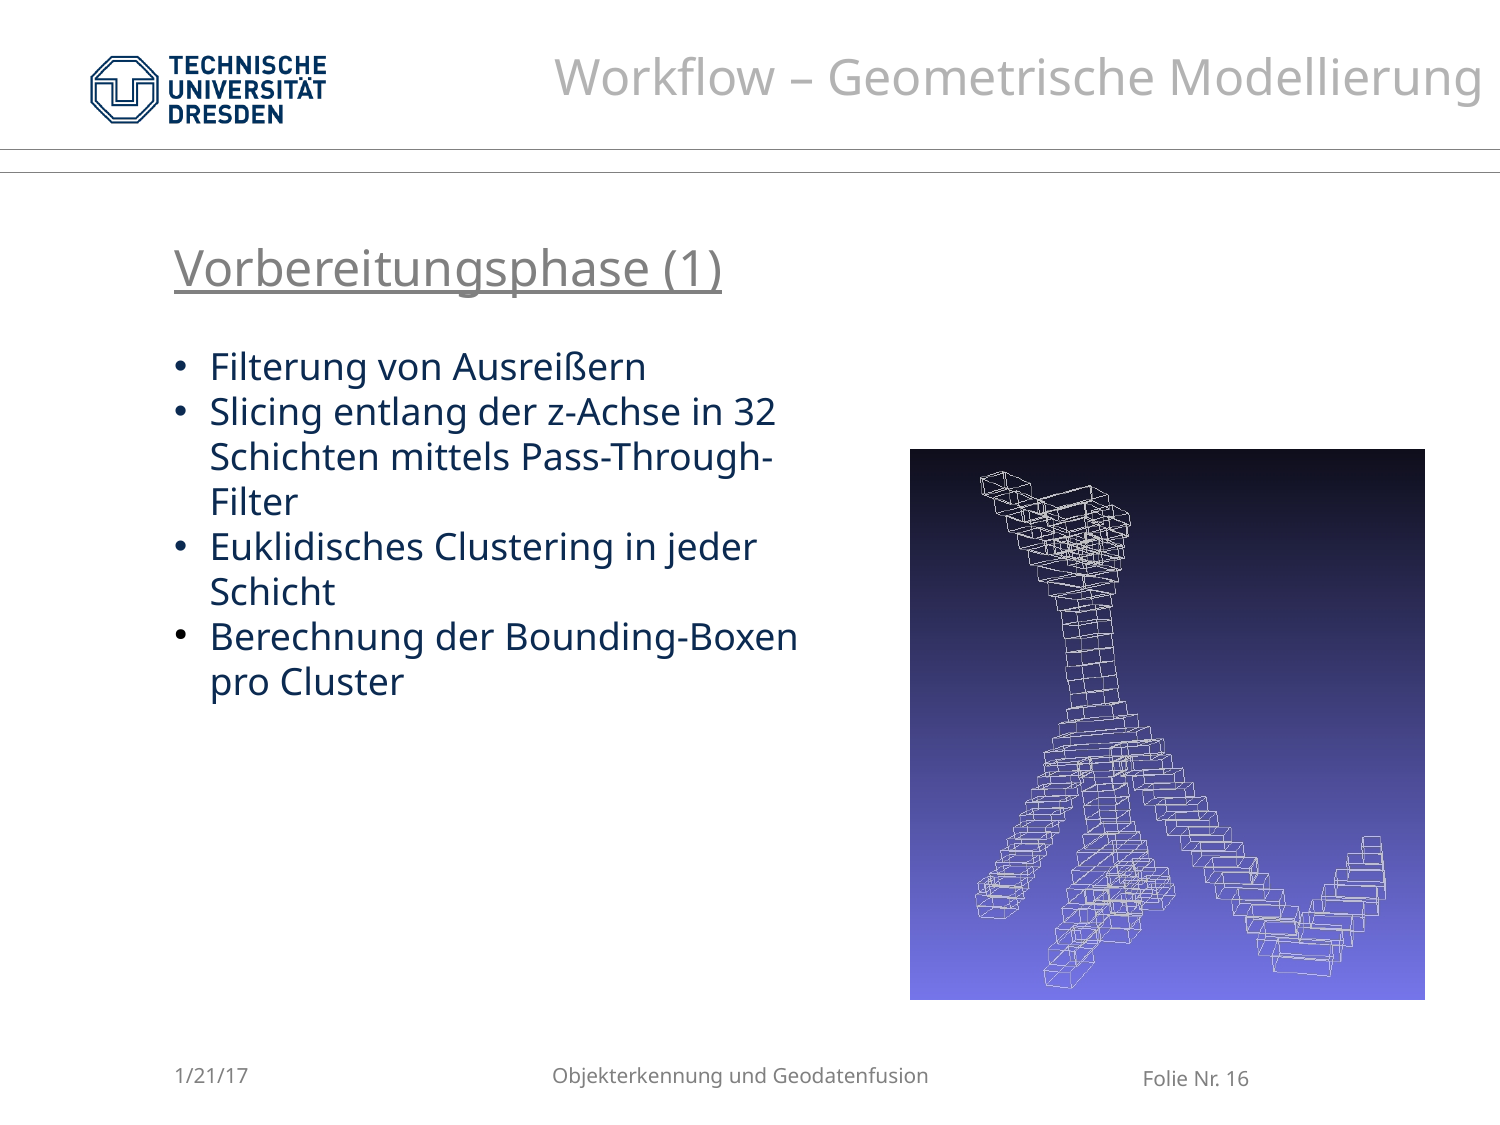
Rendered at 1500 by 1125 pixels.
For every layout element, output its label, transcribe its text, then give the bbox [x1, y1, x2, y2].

text_box Filterung von Ausreißern Slicing entlang der z-Achse in 32 Schichten mittels Pass-Through-Filter Euklidisches Clustering in jeder Schicht Berechnung der Bounding-Boxen pro Cluster [159, 290, 870, 976]
picture [90, 54, 326, 124]
picture [910, 449, 1425, 1000]
text_box 1/21/17 [159, 1045, 509, 1106]
text_box Vorbereitungsphase (1) [159, 172, 1500, 360]
text_box Workflow – Geometrische Modellierung [479, 37, 1500, 172]
